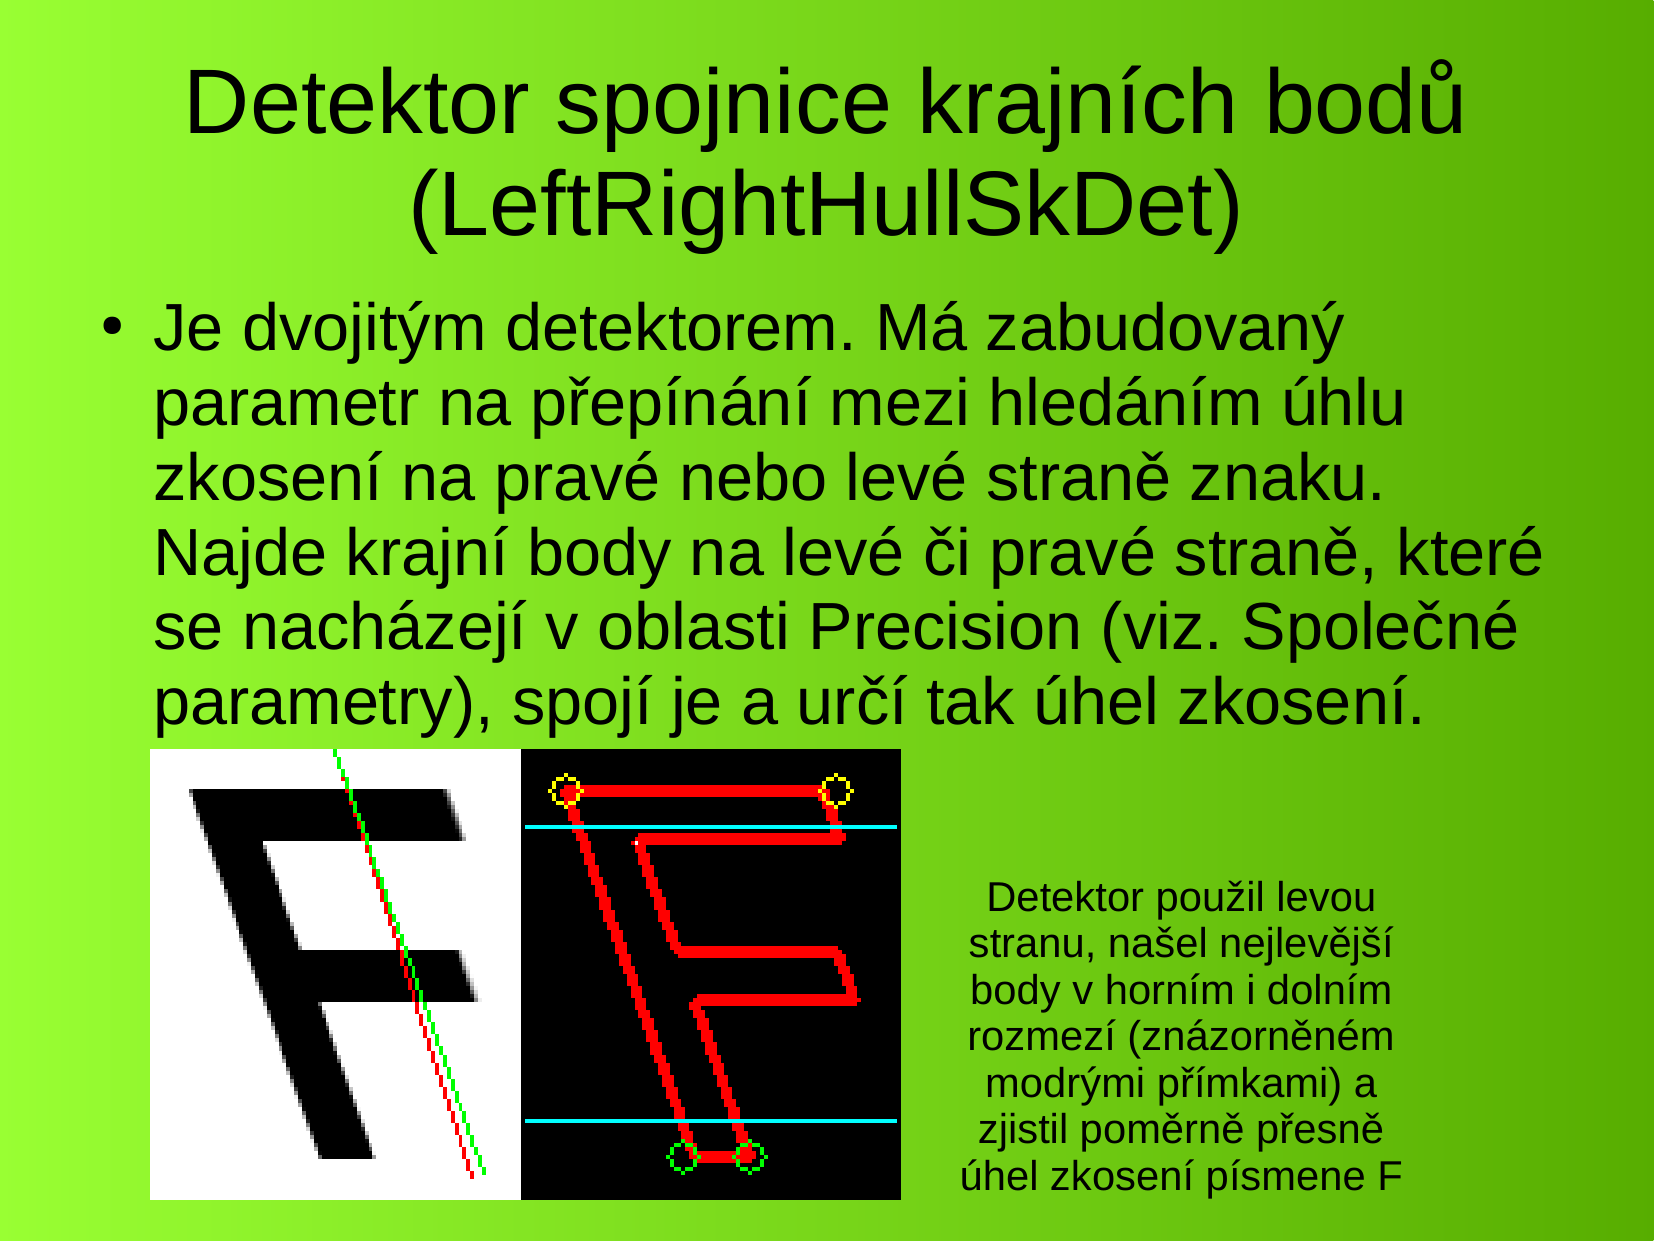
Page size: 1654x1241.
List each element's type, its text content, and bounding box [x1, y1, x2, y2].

title Detektor spojnice krajních bodů (LeftRightHullSkDet) [82, 49, 1571, 257]
list Je dvojitým detektorem. Má zabudovaný parametr na přepínání mezi hledáním úhlu zkosení na pravé nebo levé straně znaku. Najde krajní body na levé či pravé straně, které se nacházejí v oblasti Precision (viz. Společné parametry), spojí je a určí tak úhel zkosení. [82, 290, 1571, 751]
picture [150, 749, 901, 1201]
title Detektor použil levou stranu, našel nejlevější body v horním i dolním rozmezí (znázorněném modrými přímkami) a zjistil poměrně přesně úhel zkosení písmene F [937, 872, 1426, 1201]
